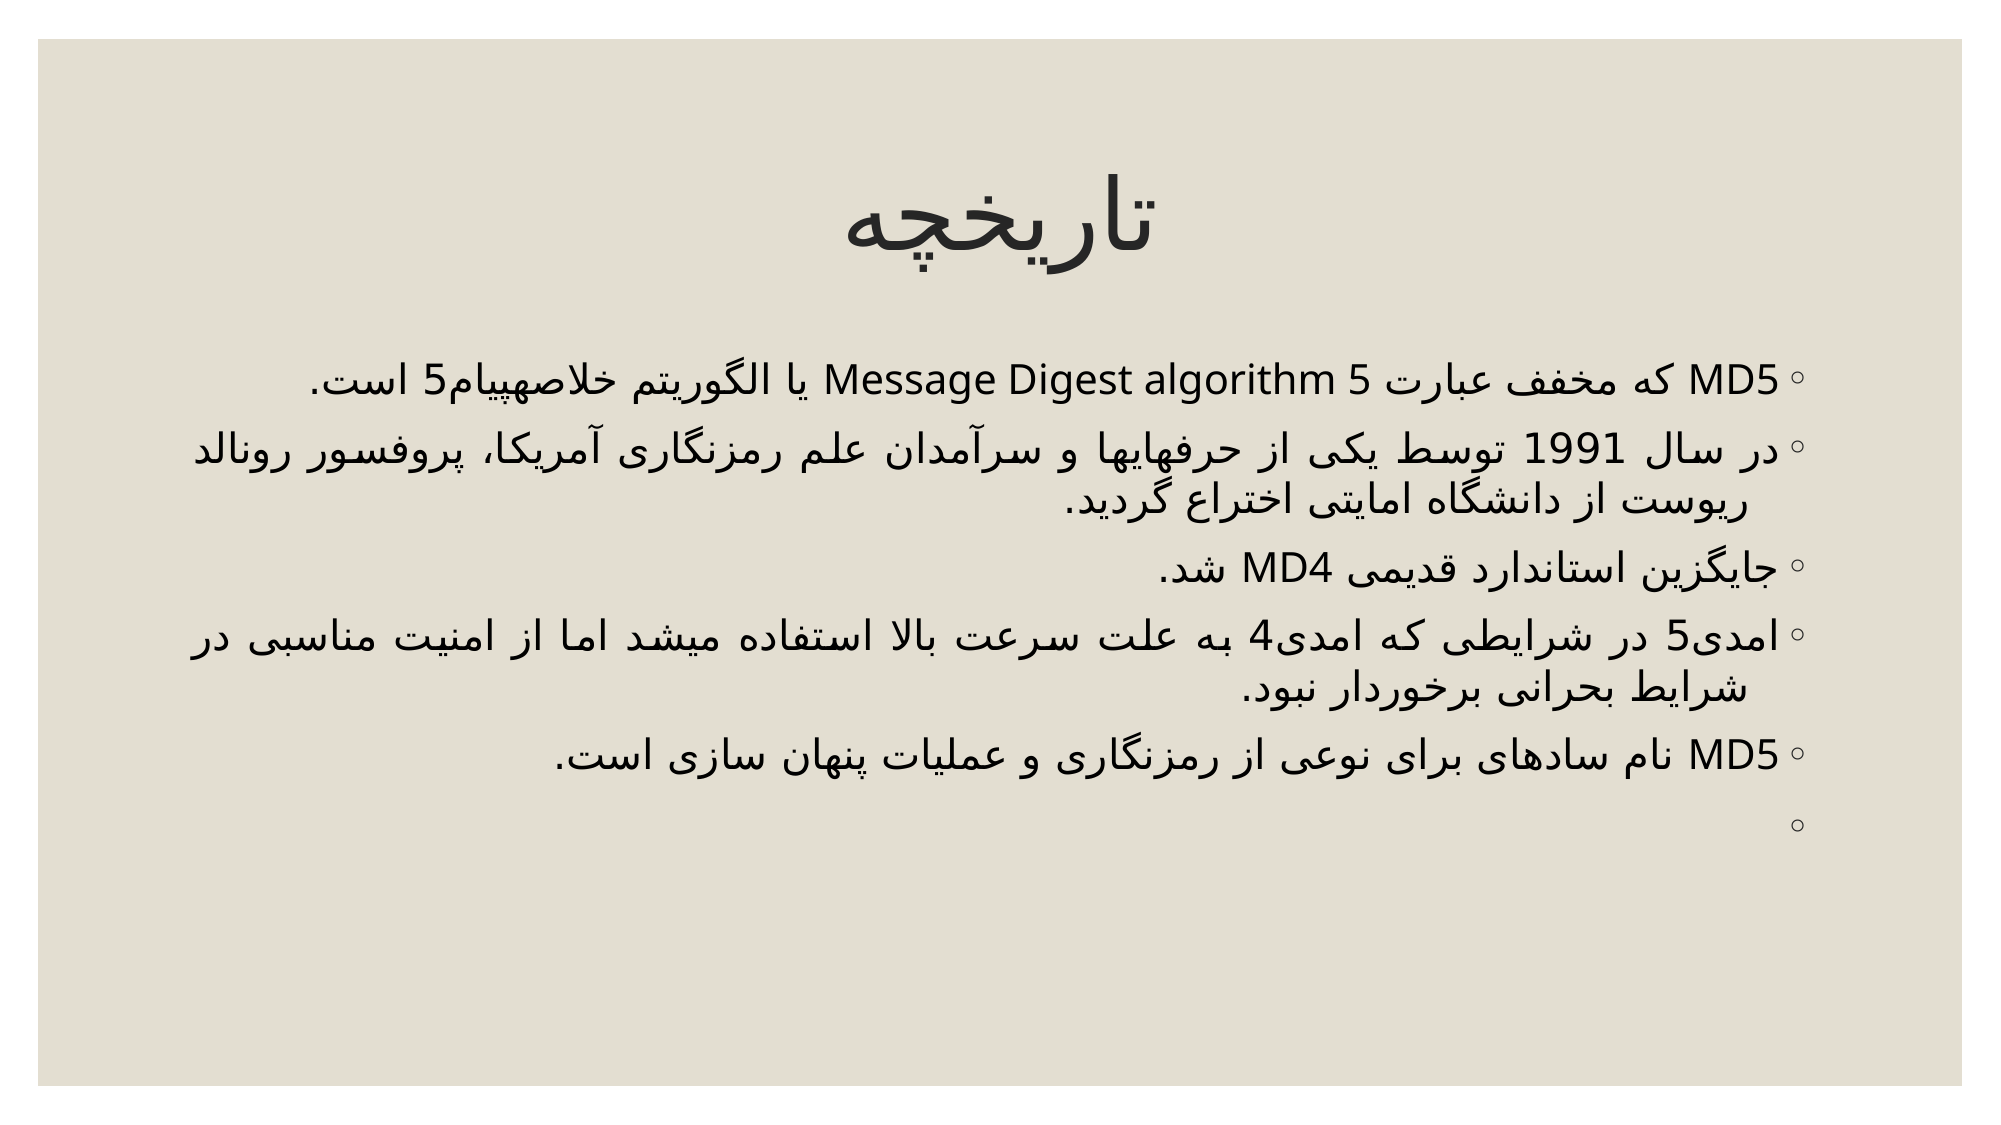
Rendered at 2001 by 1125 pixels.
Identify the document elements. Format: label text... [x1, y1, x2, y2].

title تاریخچه [174, 105, 1825, 331]
list MD5 که مخفف عبارت Message Digest algorithm 5 یا الگوریتم خلاصه‏پیام5 است. در سال 1991 توسط یکی از حرفه‏ای‏ها و سرآمدان علم رمزنگاری آمریکا، پروفسور رونالد‏ ریوست از دانشگاه ام‏ای‏تی اختراع گردید. جایگزین استاندارد قدیمی MD4 شد. ام‏دی5 در شرایطی که ام‏دی4 به علت سرعت بالا استفاده‏ می‏شد اما از امنیت مناسبی در شرایط بحرانی برخوردار نبود. MD5 نام ساده‏ای برای نوعی از رمزنگاری و عملیات پنهان سازی است. [174, 345, 1825, 991]
